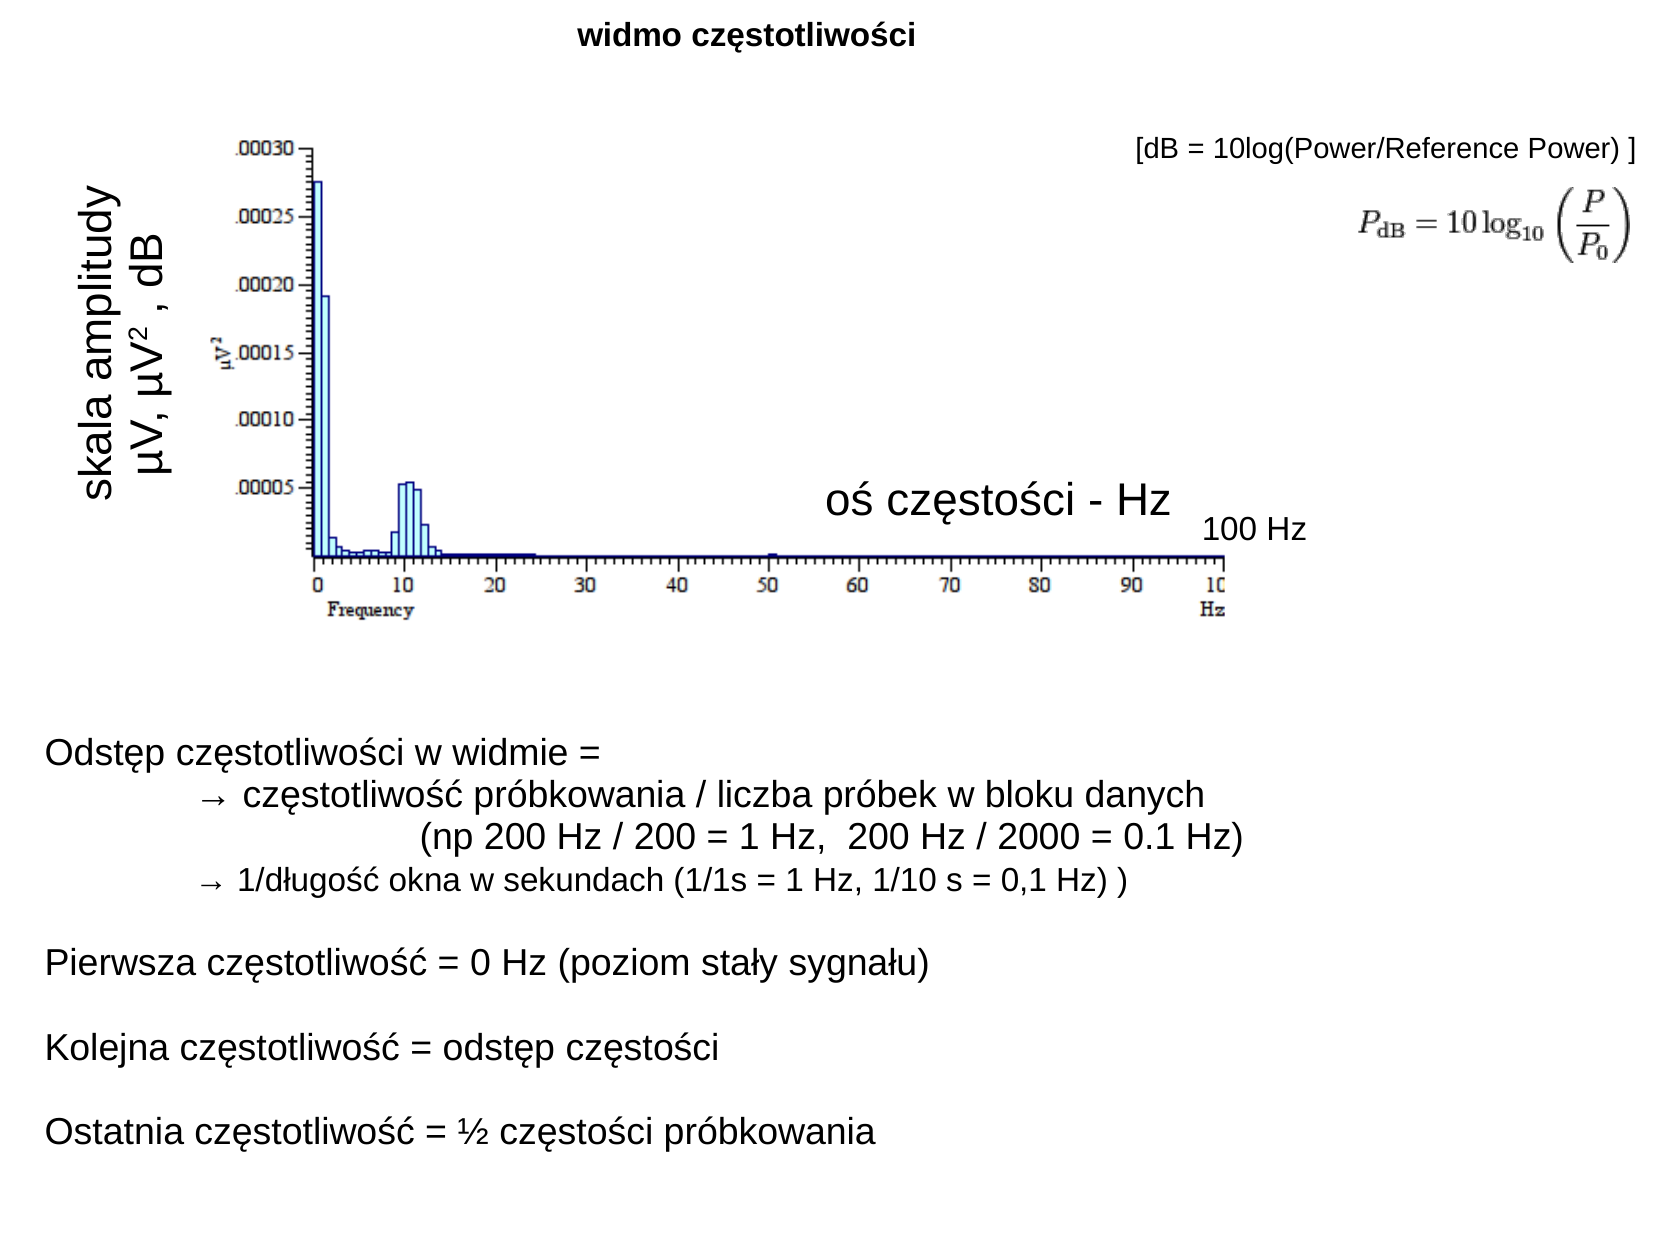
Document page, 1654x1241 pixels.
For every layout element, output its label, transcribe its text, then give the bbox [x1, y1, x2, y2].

text_box [dB = 10log(Power/Reference Power) ] [1120, 124, 1654, 173]
text_box 100 Hz [1187, 502, 1323, 555]
text_box Odstęp częstotliwości w widmie = → częstotliwość próbkowania / liczba próbek w bloku danych (np 200 Hz / 200 = 1 Hz, 200 Hz / 2000 = 0.1 Hz) → 1/długość okna w sekundach (1/1s = 1 Hz, 1/10 s = 0,1 Hz) ) Pierwsza częstotliwość = 0 Hz (poziom stały sygnału)‏ Kolejna częstotliwość = odstęp częstości Ostatnia częstotliwość = ½ częstości próbkowania [29, 723, 1613, 1201]
picture [1357, 187, 1630, 263]
text_box widmo częstotliwości [562, 8, 957, 77]
text_box skala amplitudy µV, µV2 , dB [62, 170, 182, 517]
text_box oś częstości - Hz [810, 466, 1188, 570]
picture [210, 139, 1225, 622]
